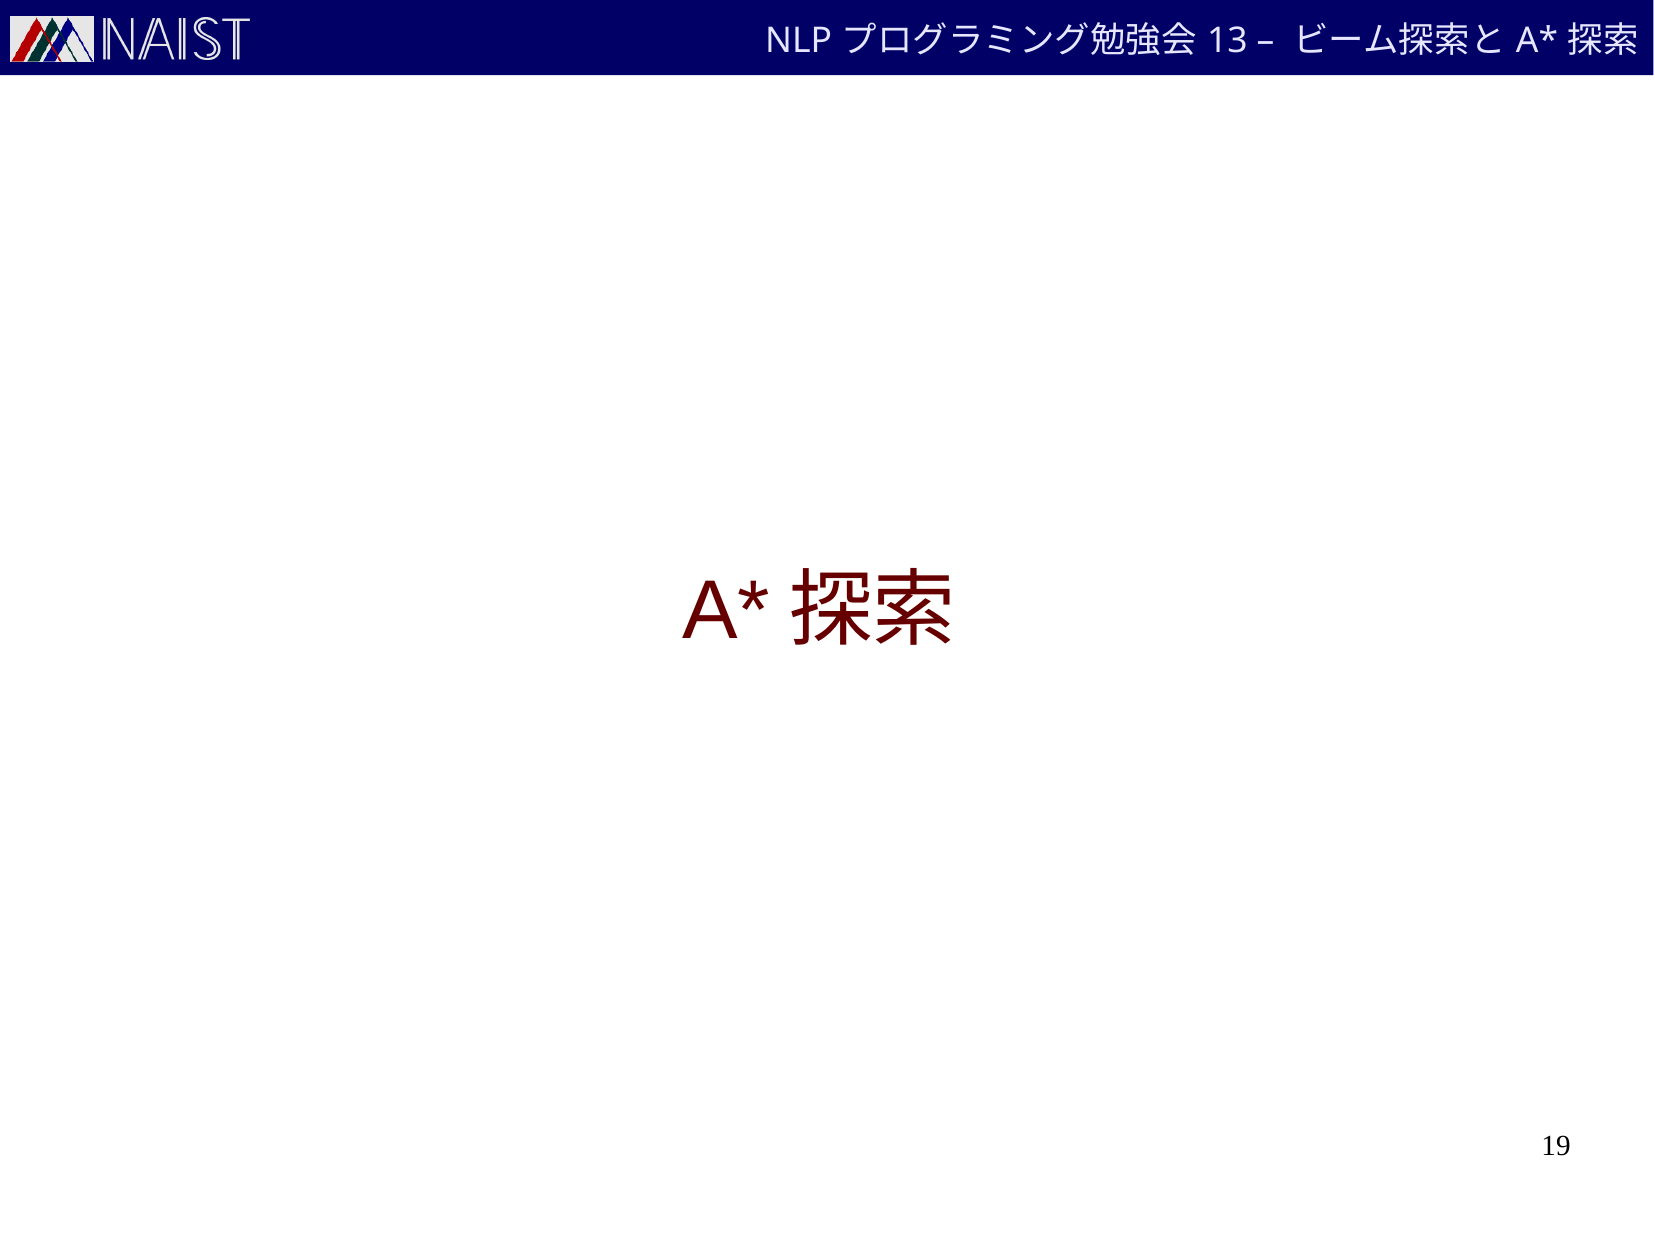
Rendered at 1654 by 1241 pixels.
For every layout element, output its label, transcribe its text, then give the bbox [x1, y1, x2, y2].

picture [102, 17, 251, 60]
title A*探索 [75, 506, 1564, 698]
picture [10, 16, 94, 62]
